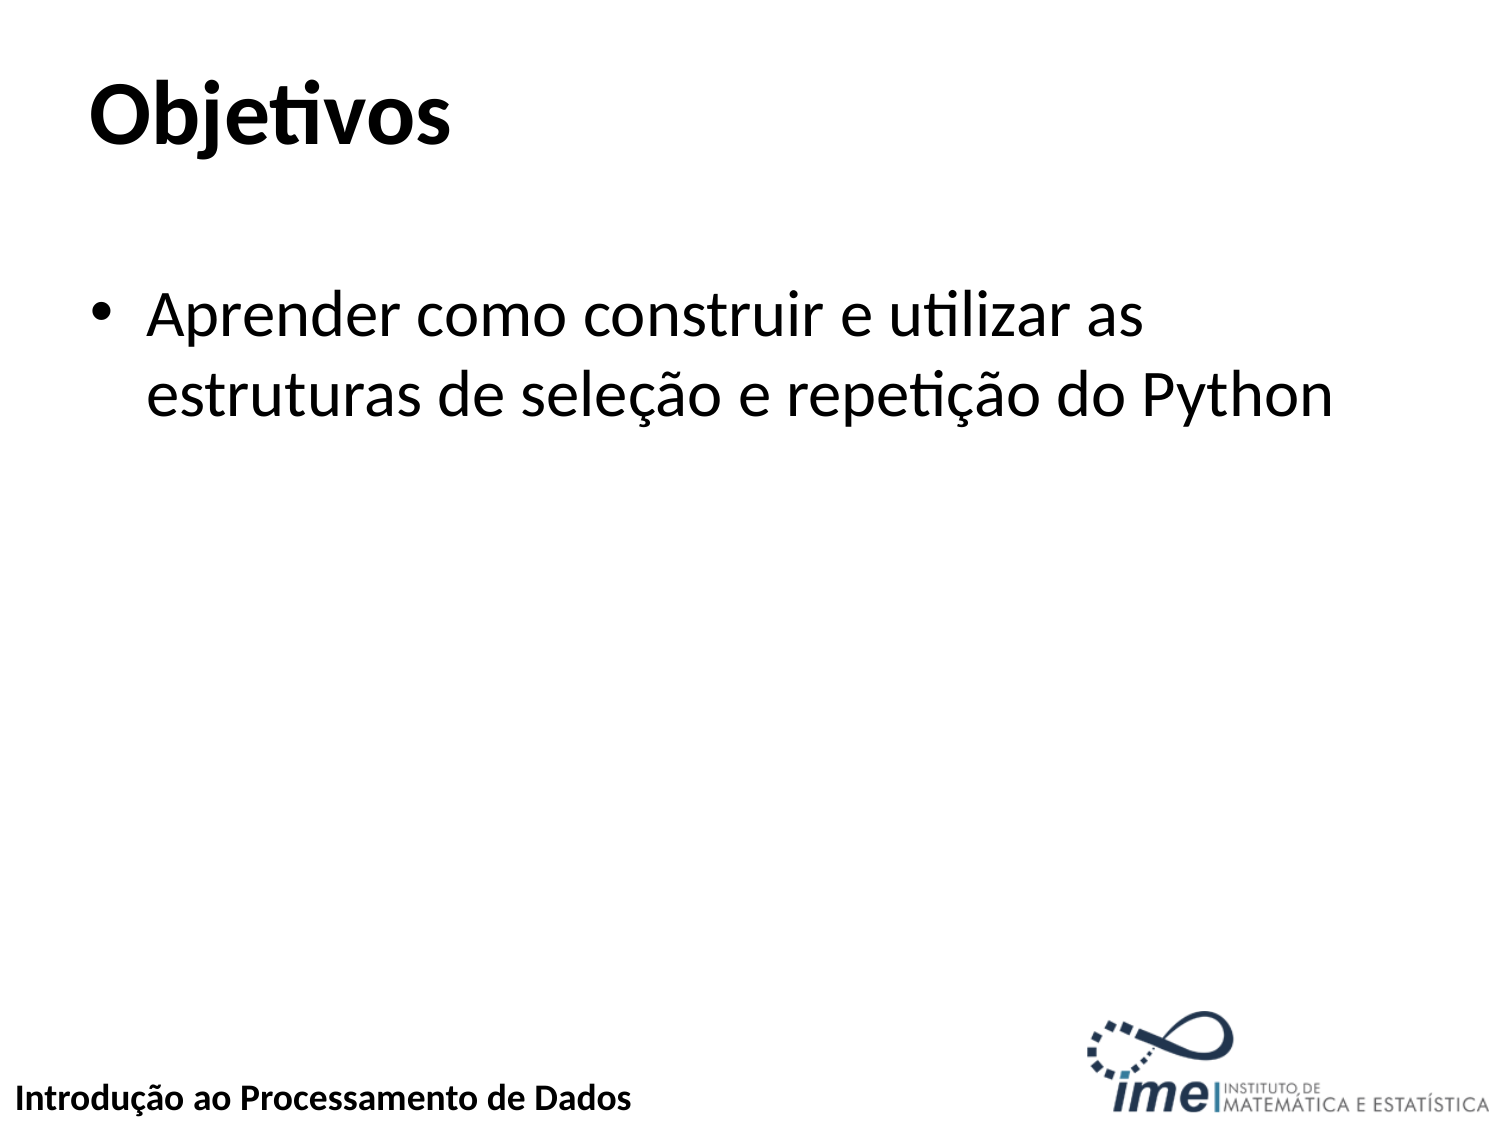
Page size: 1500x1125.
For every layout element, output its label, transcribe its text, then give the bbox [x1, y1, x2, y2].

title Objetivos [75, 45, 1425, 233]
picture [1086, 1011, 1495, 1115]
list Aprender como construir e utilizar as estruturas de seleção e repetição do Python [75, 262, 1425, 1005]
